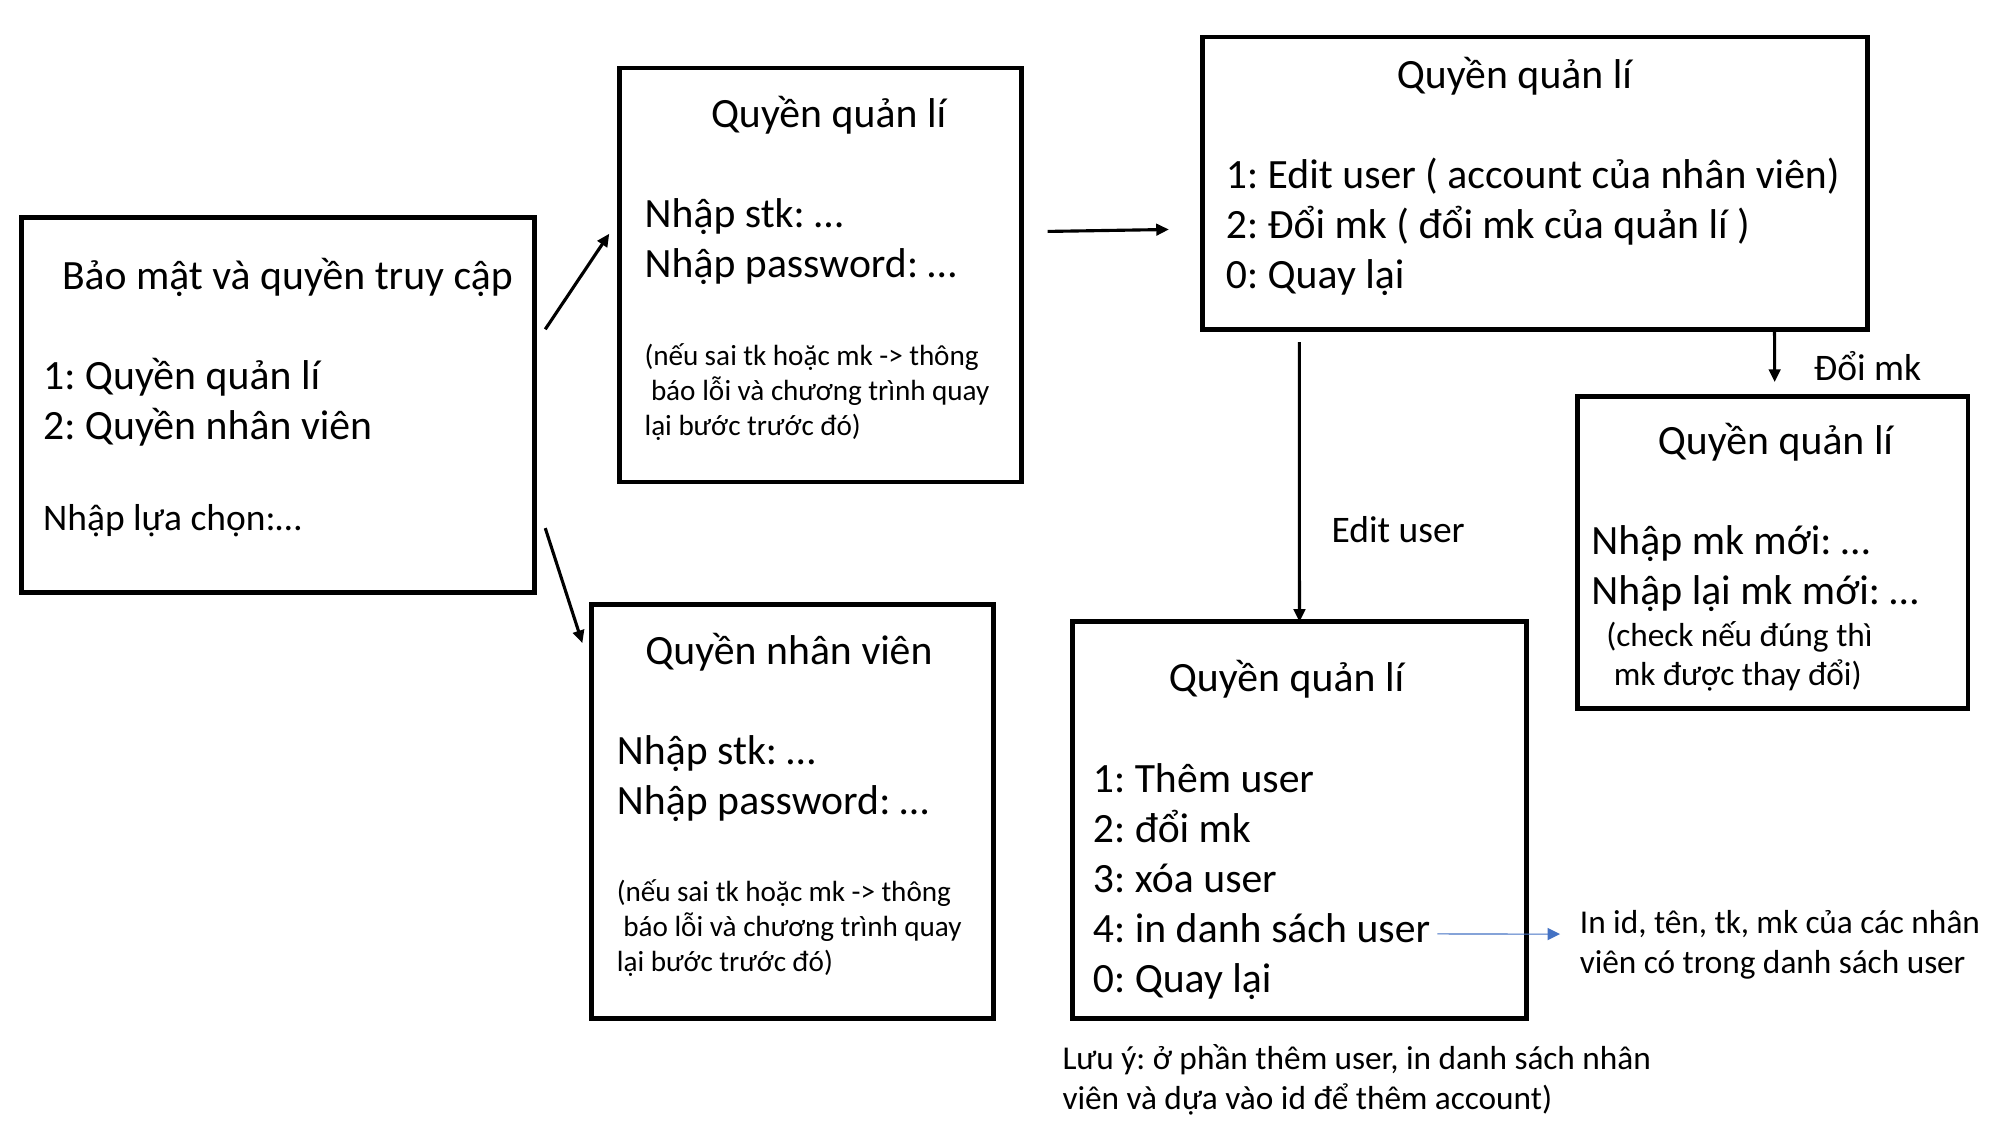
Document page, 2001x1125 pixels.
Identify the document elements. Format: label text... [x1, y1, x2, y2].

text_box Quyền quản lí Nhập stk: … Nhập password: … (nếu sai tk hoặc mk -> thông báo lỗi và chương trình quay lại bước trước đó) [629, 78, 1011, 544]
text_box In id, tên, tk, mk của các nhân viên có trong danh sách user [1565, 892, 2000, 988]
text_box Bảo mật và quyền truy cập 1: Quyền quản lí 2: Quyền nhân viên Nhập lựa chọn:… [28, 240, 529, 546]
text_box Đổi mk [1790, 335, 1937, 396]
text_box Quyền quản lí Nhập mk mới: … Nhập lại mk mới: … (check nếu đúng thì mk được thay đổi) [1576, 405, 1934, 745]
text_box [1446, 935, 1527, 1019]
text_box [1072, 621, 1527, 1019]
text_box Quyền nhân viên Nhập stk: … Nhập password: … (nếu sai tk hoặc mk -> thông báo lỗi và chương trình quay lại bước trước đó) [602, 615, 984, 1081]
text_box Lưu ý: ở phần thêm user, in danh sách nhân viên và dựa vào id để thêm account) [1047, 1029, 2000, 1124]
text_box [619, 68, 1022, 482]
text_box Edit user [1316, 497, 1480, 558]
text_box [21, 217, 535, 593]
text_box [1202, 36, 1868, 330]
text_box Quyền quản lí 1: Edit user ( account của nhân viên) 2: Đổi mk ( đổi mk của quản lí ) 0: Quay lại [1211, 39, 1865, 450]
text_box [1577, 396, 1968, 709]
text_box [591, 604, 994, 1019]
text_box Quyền quản lí 1: Thêm user 2: đổi mk 3: xóa user 4: in danh sách user 0: Quay lại [1078, 642, 1446, 1029]
